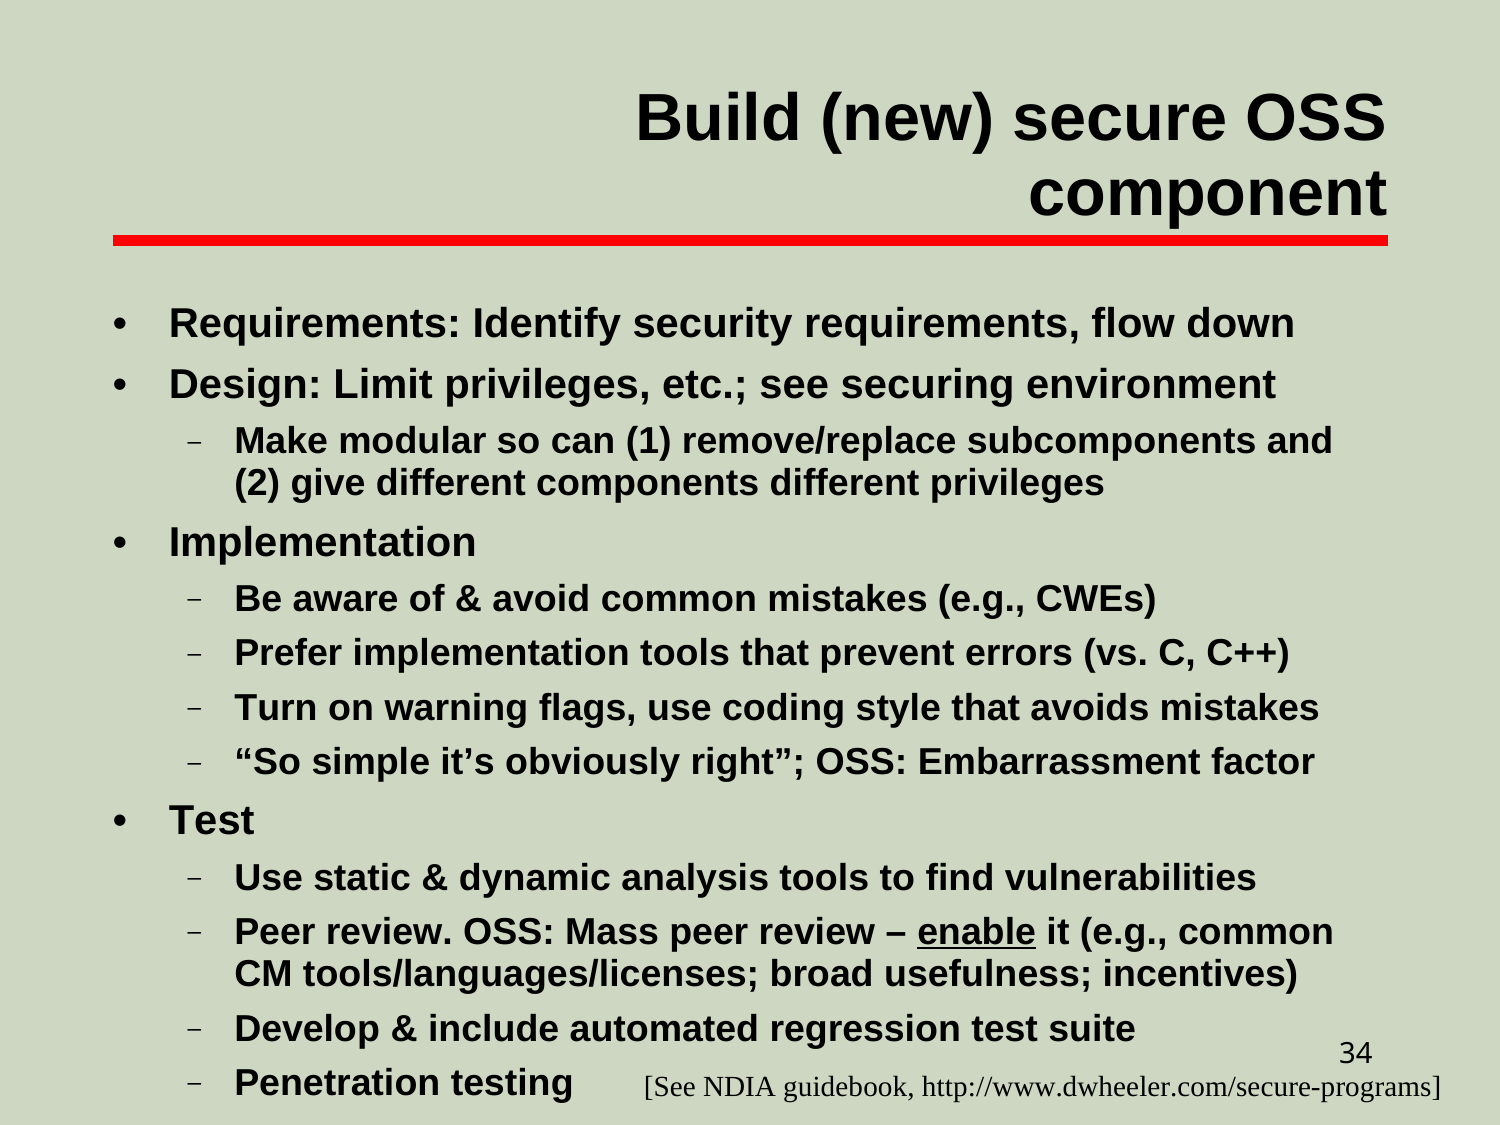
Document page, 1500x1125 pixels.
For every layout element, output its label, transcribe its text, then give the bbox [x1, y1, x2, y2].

text_box [See NDIA guidebook, http://www.dwheeler.com/secure-programs] [600, 1067, 1487, 1106]
title Build (new) secure OSS component [337, 79, 1388, 230]
list Requirements: Identify security requirements, flow down Design: Limit privileges, etc.; see securing environment Make modular so can (1) remove/replace subcomponents and (2) give different components different privileges Implementation Be aware of & avoid common mistakes (e.g., CWEs) Prefer implementation tools that prevent errors (vs. C, C++) Turn on warning flags, use coding style that avoids mistakes “So simple it’s obviously right”; OSS: Embarrassment factor Test Use static & dynamic analysis tools to find vulnerabilities Peer review. OSS: Mass peer review – enable it (e.g., common CM tools/languages/licenses; broad usefulness; incentives) Develop & include automated regression test suite Penetration testing [112, 299, 1388, 1122]
